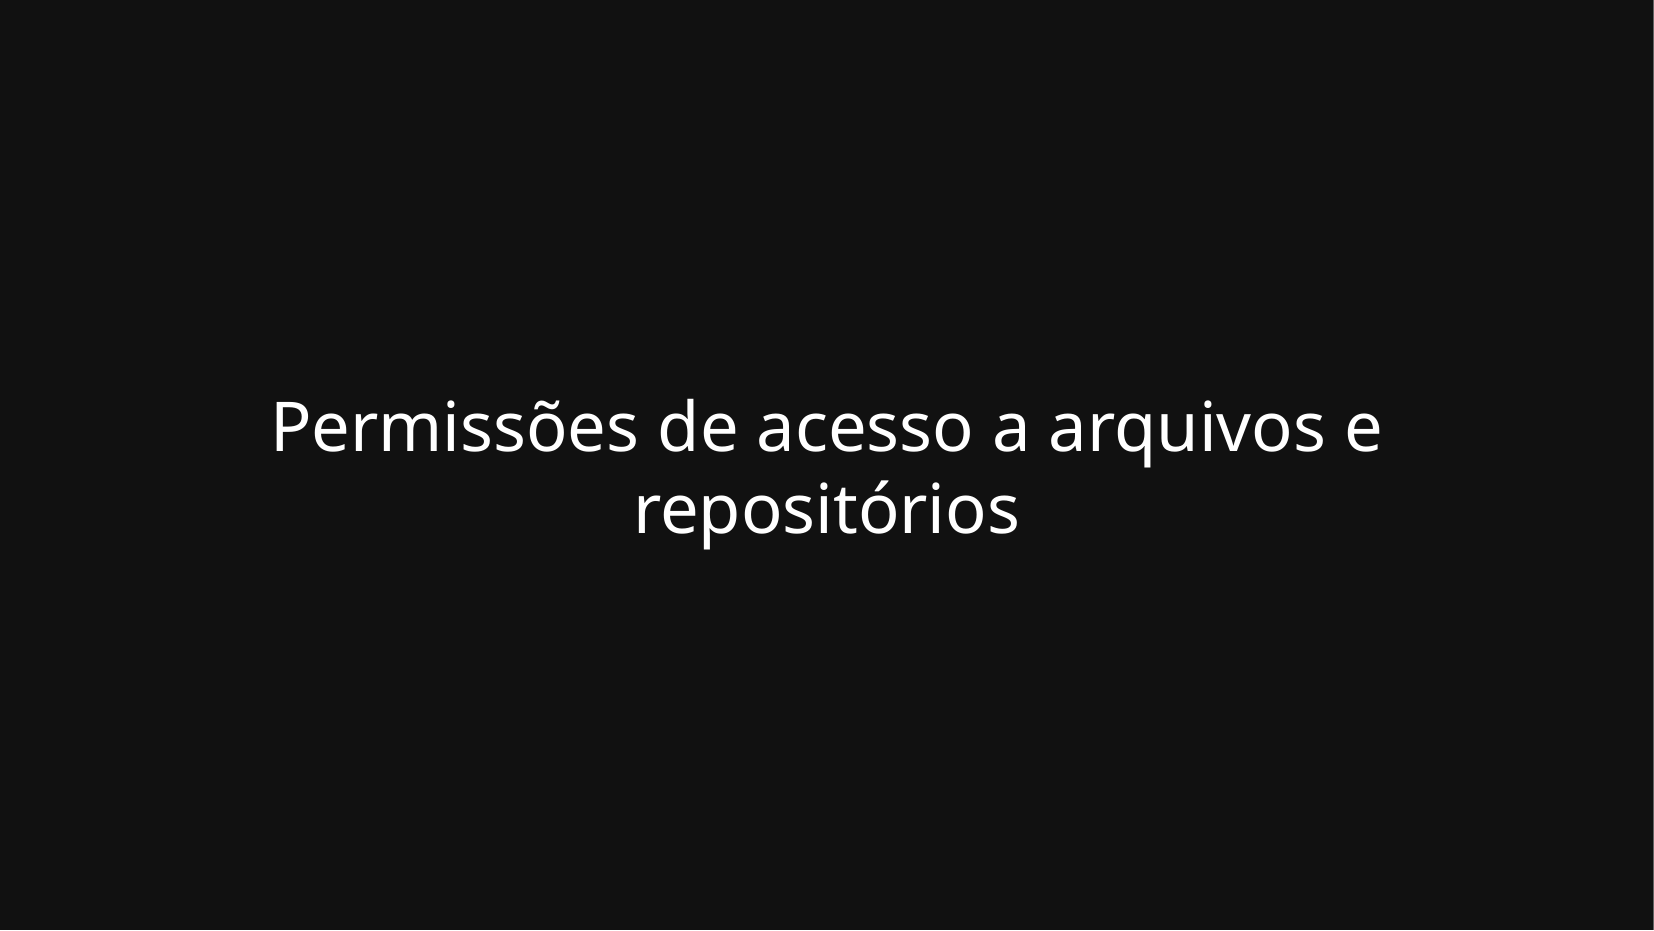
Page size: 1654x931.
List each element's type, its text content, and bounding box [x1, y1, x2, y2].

text_box Permissões de acesso a arquivos e repositórios [82, 387, 1571, 543]
